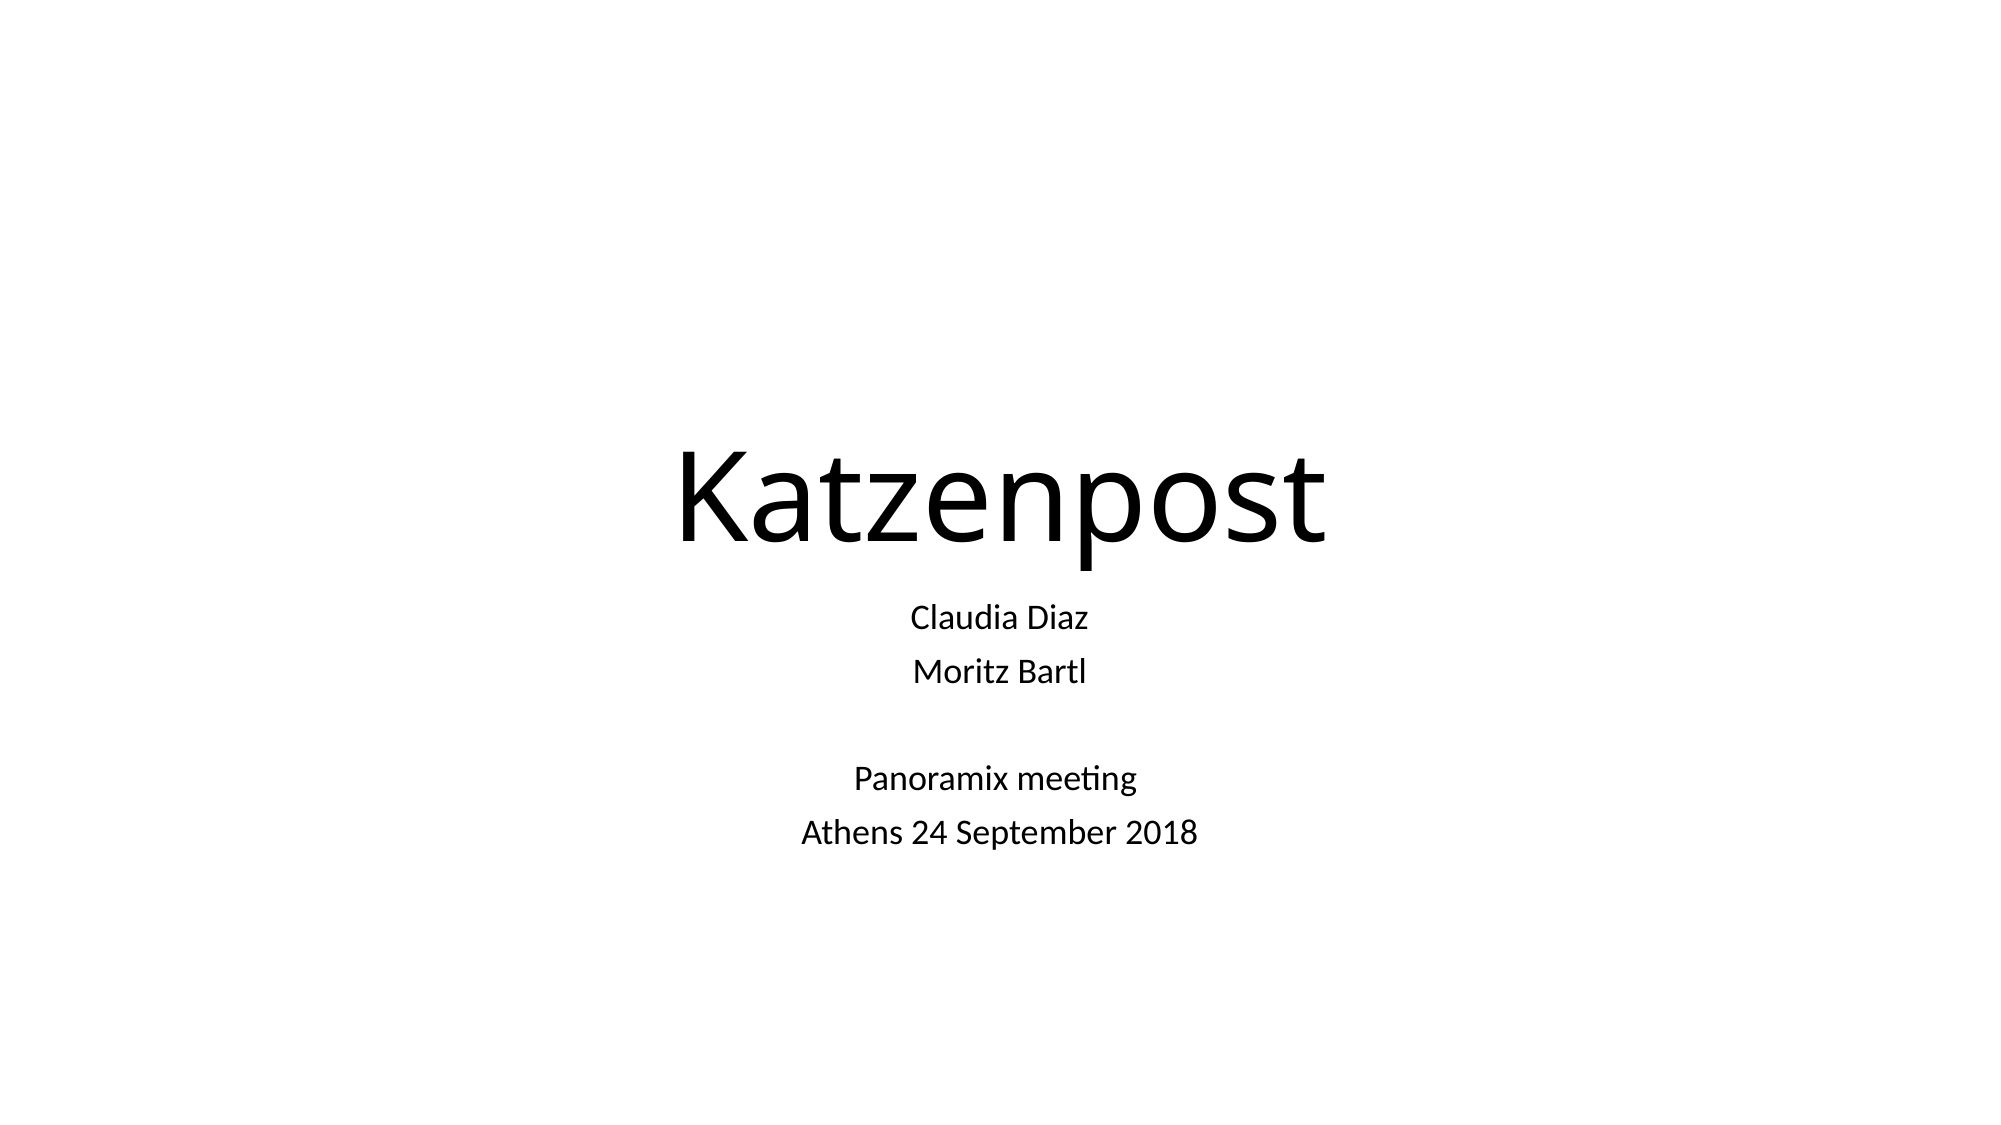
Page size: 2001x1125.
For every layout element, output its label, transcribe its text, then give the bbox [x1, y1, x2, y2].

title Katzenpost [249, 184, 1750, 576]
subtitle Claudia Diaz Moritz Bartl Panoramix meeting Athens 24 September 2018 [249, 590, 1750, 863]
